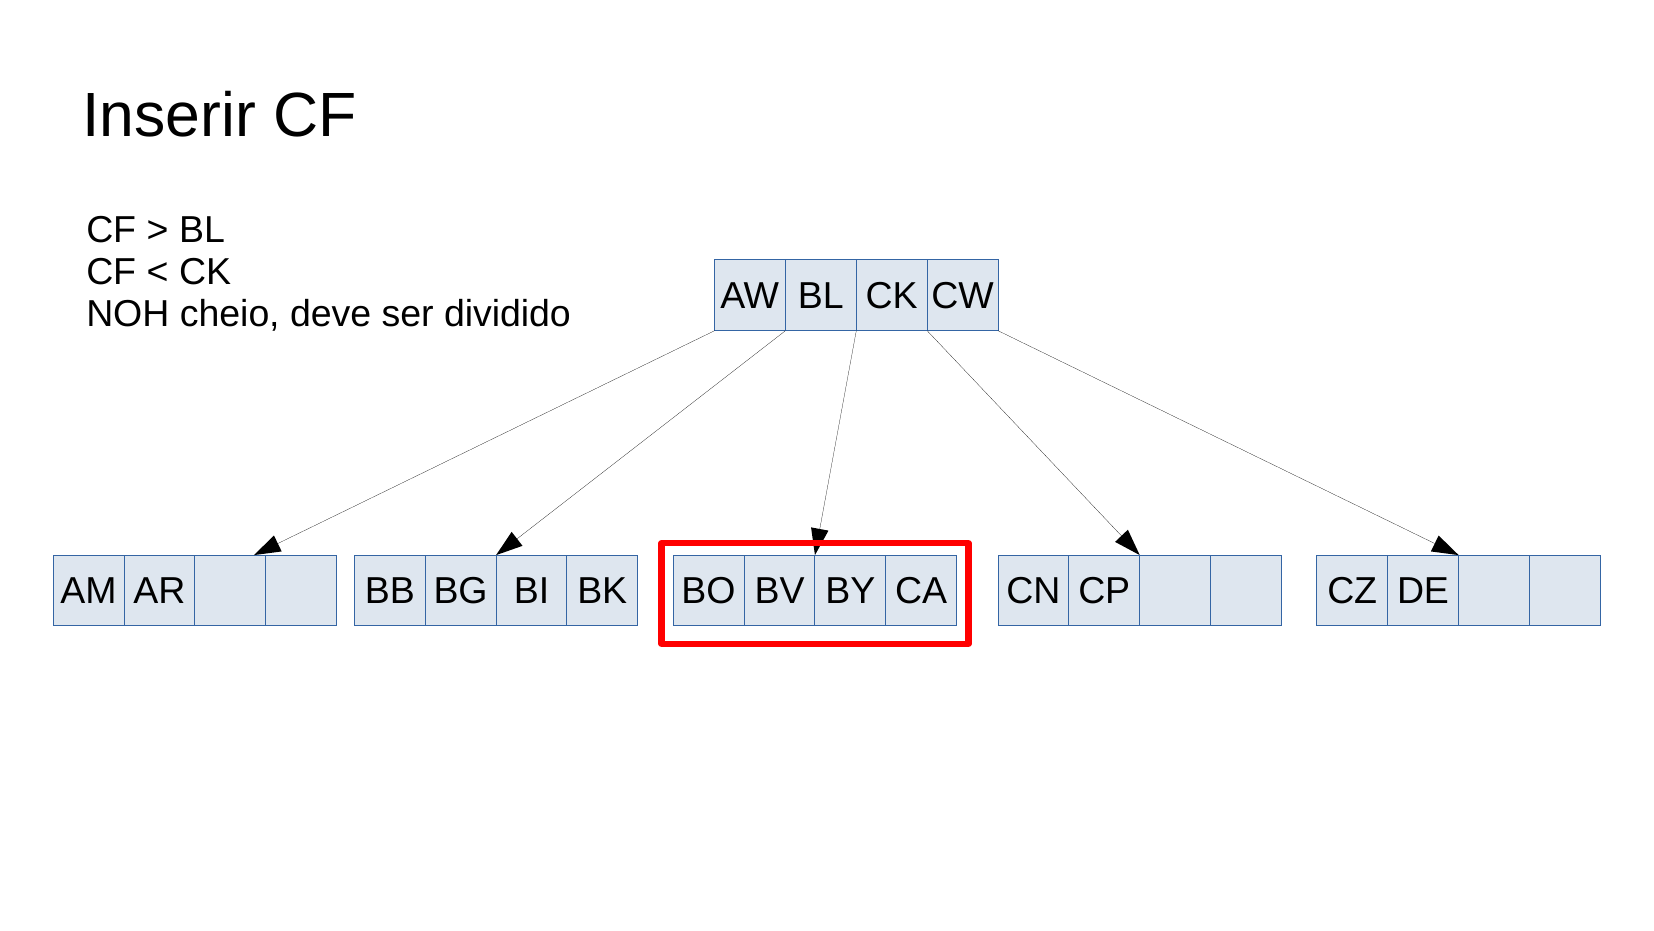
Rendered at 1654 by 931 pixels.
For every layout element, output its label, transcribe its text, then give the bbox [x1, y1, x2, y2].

text_box BI [496, 555, 566, 626]
text_box AM [53, 555, 124, 626]
text_box CN [998, 555, 1068, 626]
text_box DE [1387, 555, 1458, 626]
title Inserir CF [82, 37, 1571, 193]
text_box [1458, 555, 1601, 626]
text_box AR [124, 555, 194, 626]
text_box [661, 543, 969, 644]
text_box [1139, 555, 1282, 626]
text_box CZ [1316, 555, 1387, 626]
text_box BK [566, 555, 638, 626]
text_box BB [354, 555, 425, 626]
text_box [194, 555, 337, 626]
text_box CF > BL CF < CK NOH cheio, deve ser dividido [71, 200, 586, 342]
text_box CK [856, 259, 927, 331]
text_box BG [425, 555, 496, 626]
text_box CW [927, 259, 999, 331]
text_box CP [1068, 555, 1139, 626]
text_box BL [785, 259, 856, 331]
text_box AW [714, 259, 785, 331]
